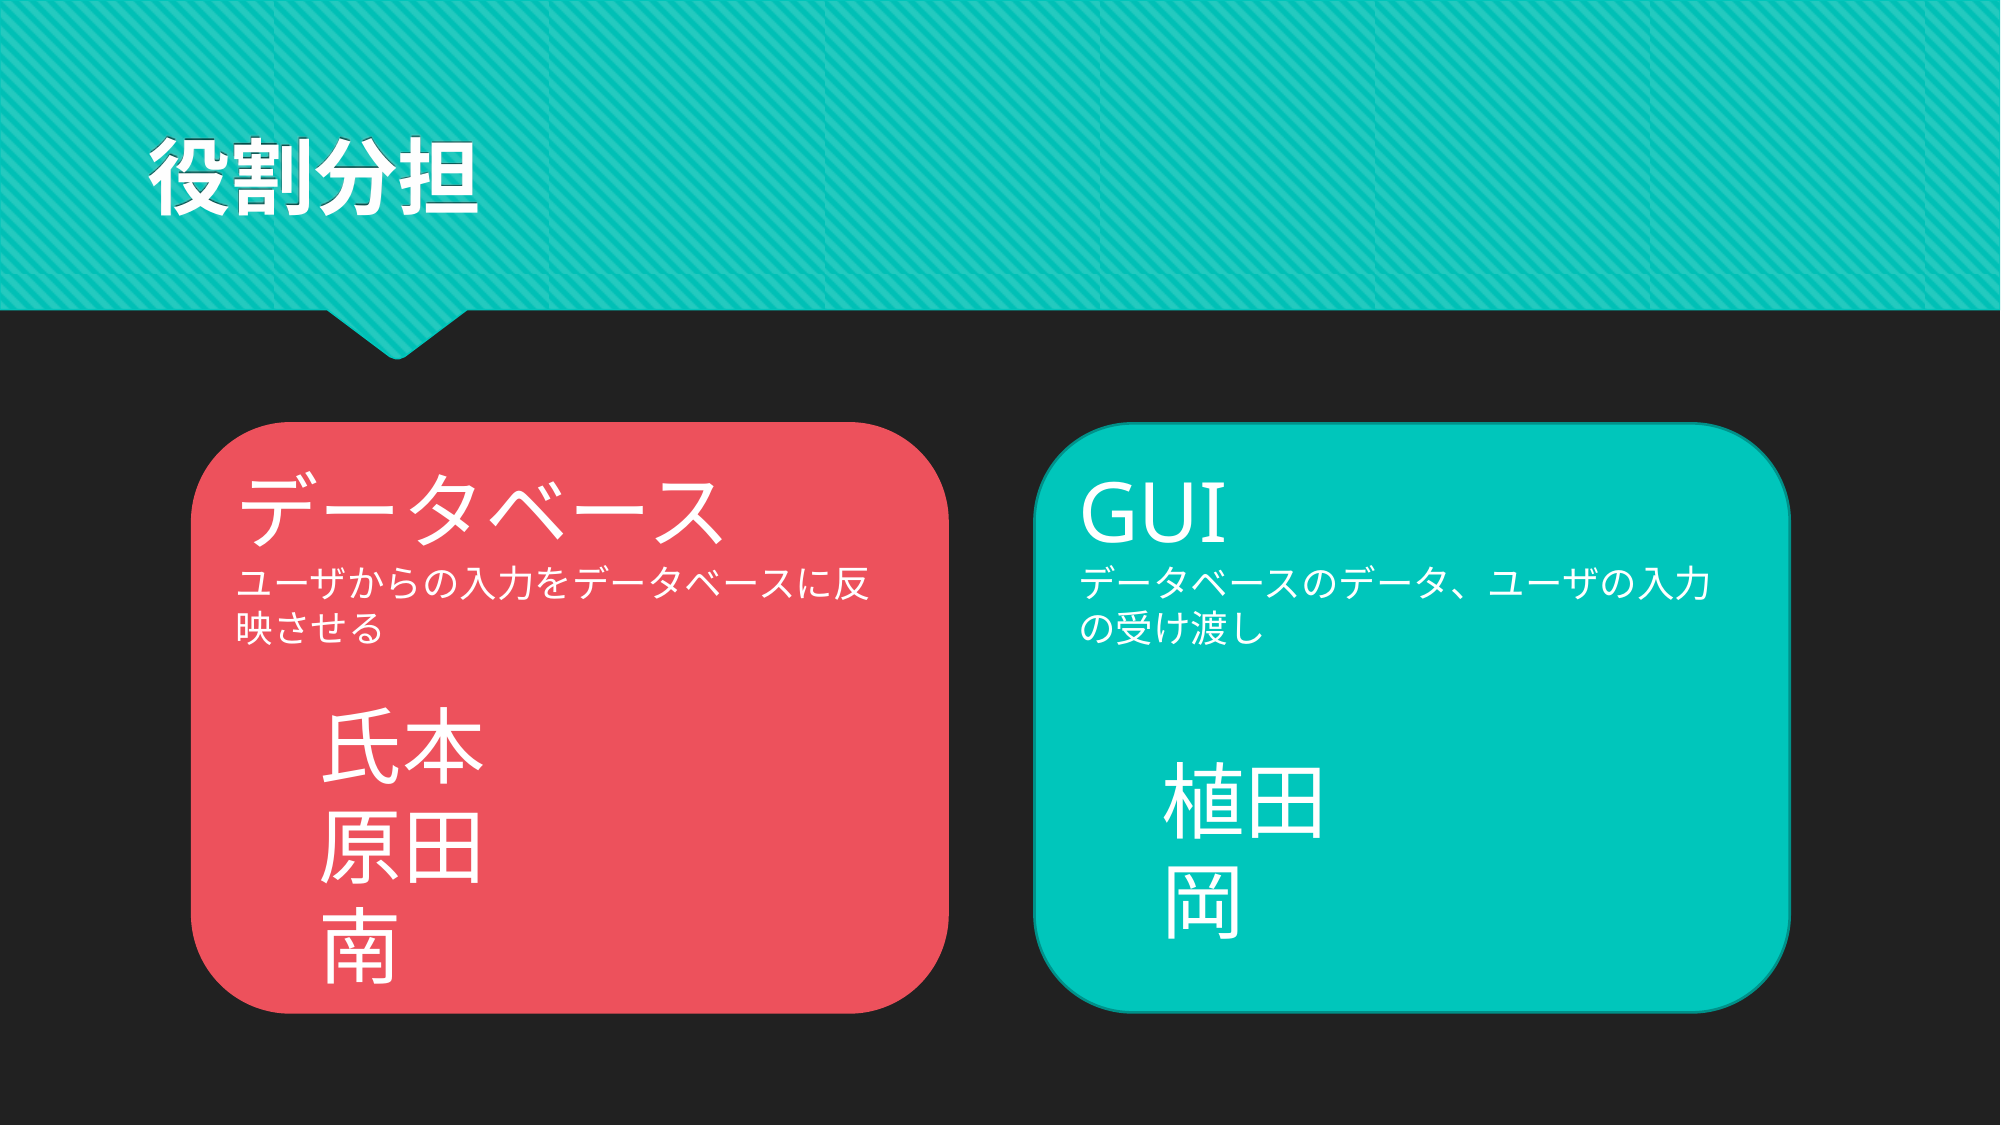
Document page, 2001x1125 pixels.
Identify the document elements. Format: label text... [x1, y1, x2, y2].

text_box GUI データベースのデータ、ユーザの入力の受け渡し 植田 岡 [1034, 423, 1790, 1013]
text_box データベース ユーザからの入力をデータベースに反映させる 氏本 原田 南 [192, 423, 948, 1013]
title 役割分担 [132, 73, 1868, 233]
